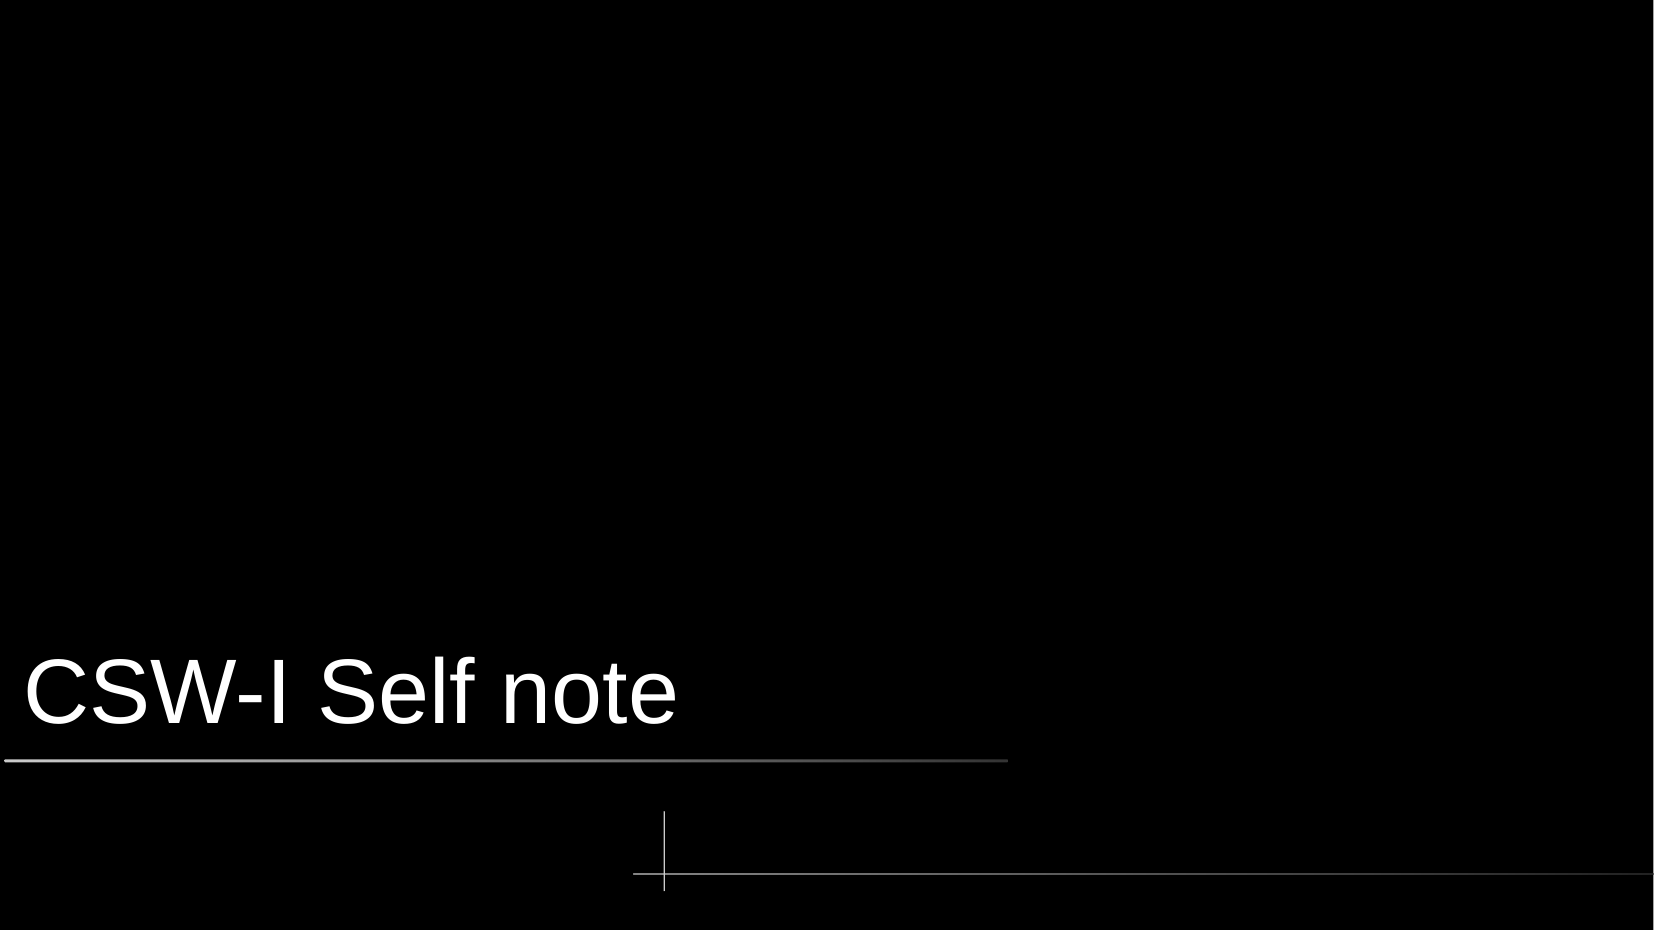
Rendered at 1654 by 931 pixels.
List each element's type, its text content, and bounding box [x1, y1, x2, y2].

title CSW-I Self note [23, 637, 1501, 746]
